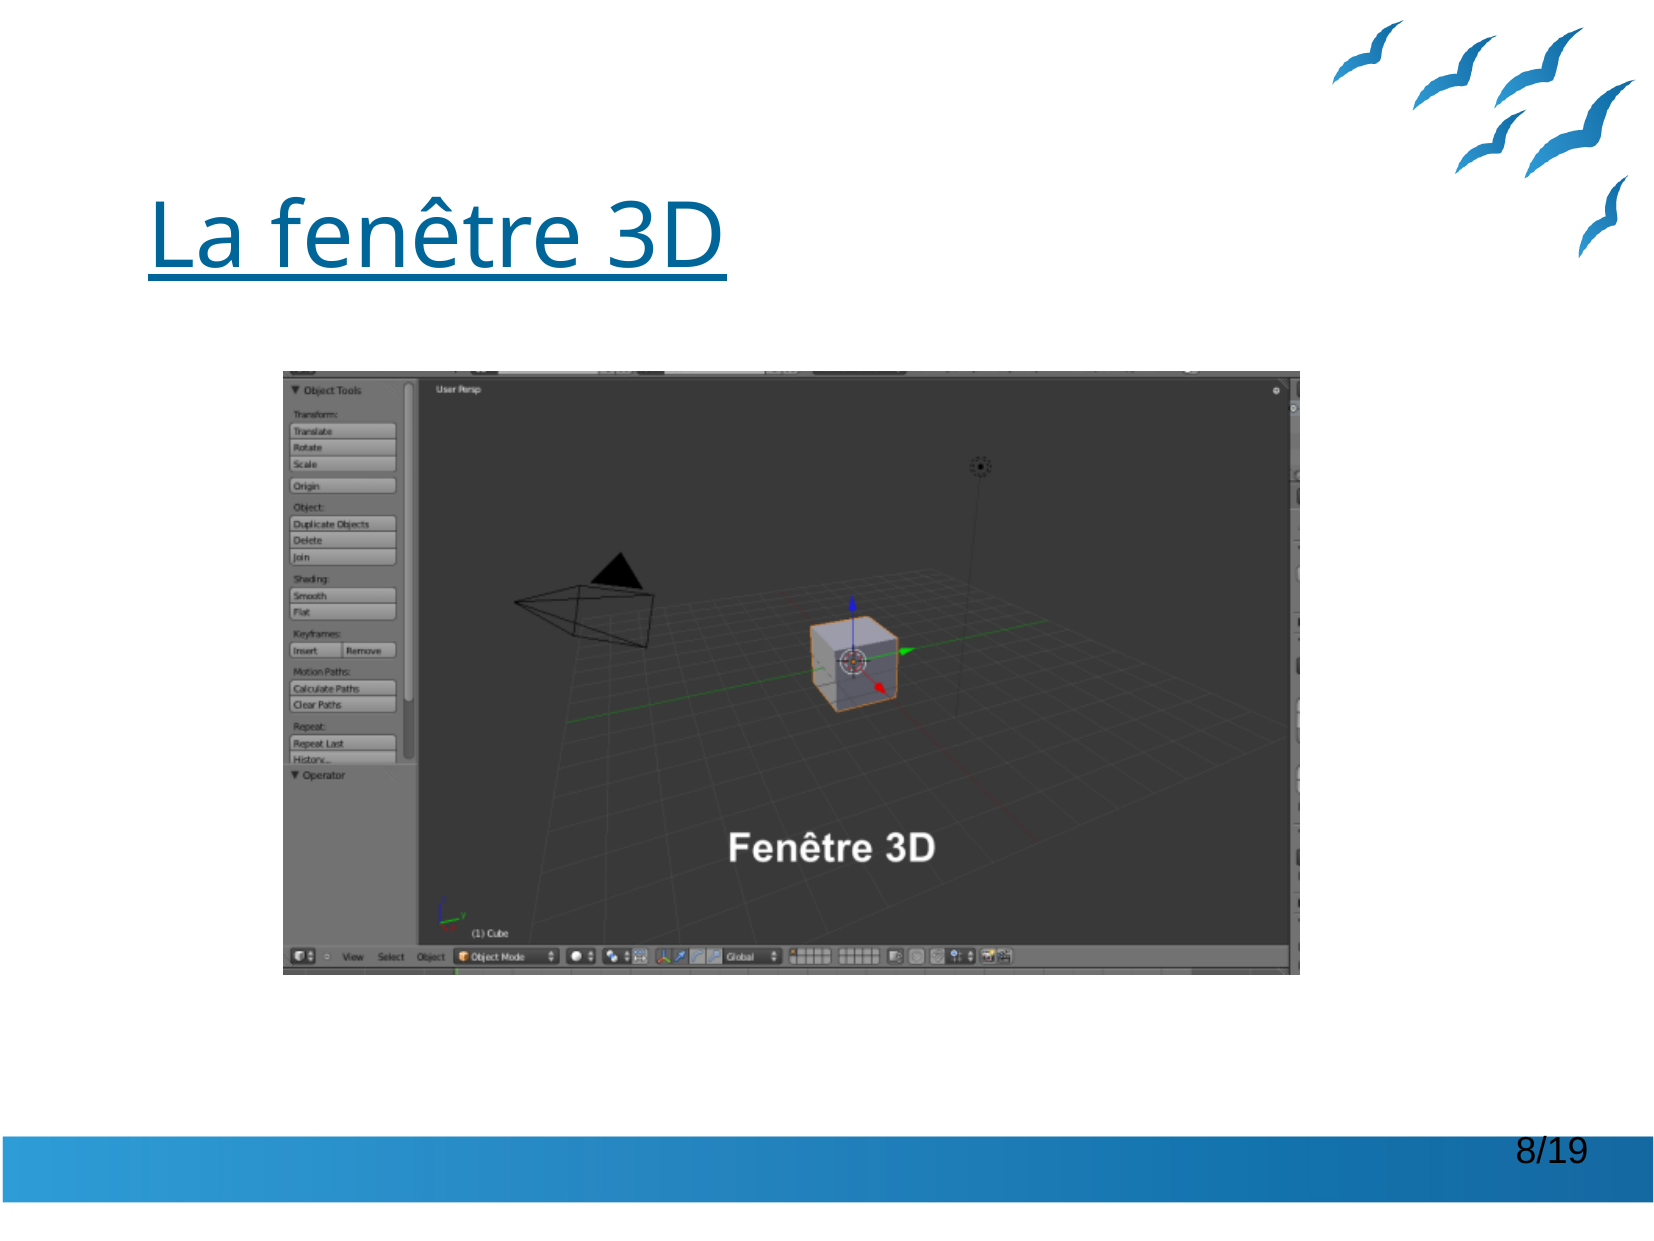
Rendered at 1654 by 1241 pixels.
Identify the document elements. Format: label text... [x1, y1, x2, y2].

picture [0, 0, 1654, 1241]
text_box <numéro>/19 [1500, 1122, 1654, 1193]
title La fenêtre 3D [147, 173, 1506, 290]
